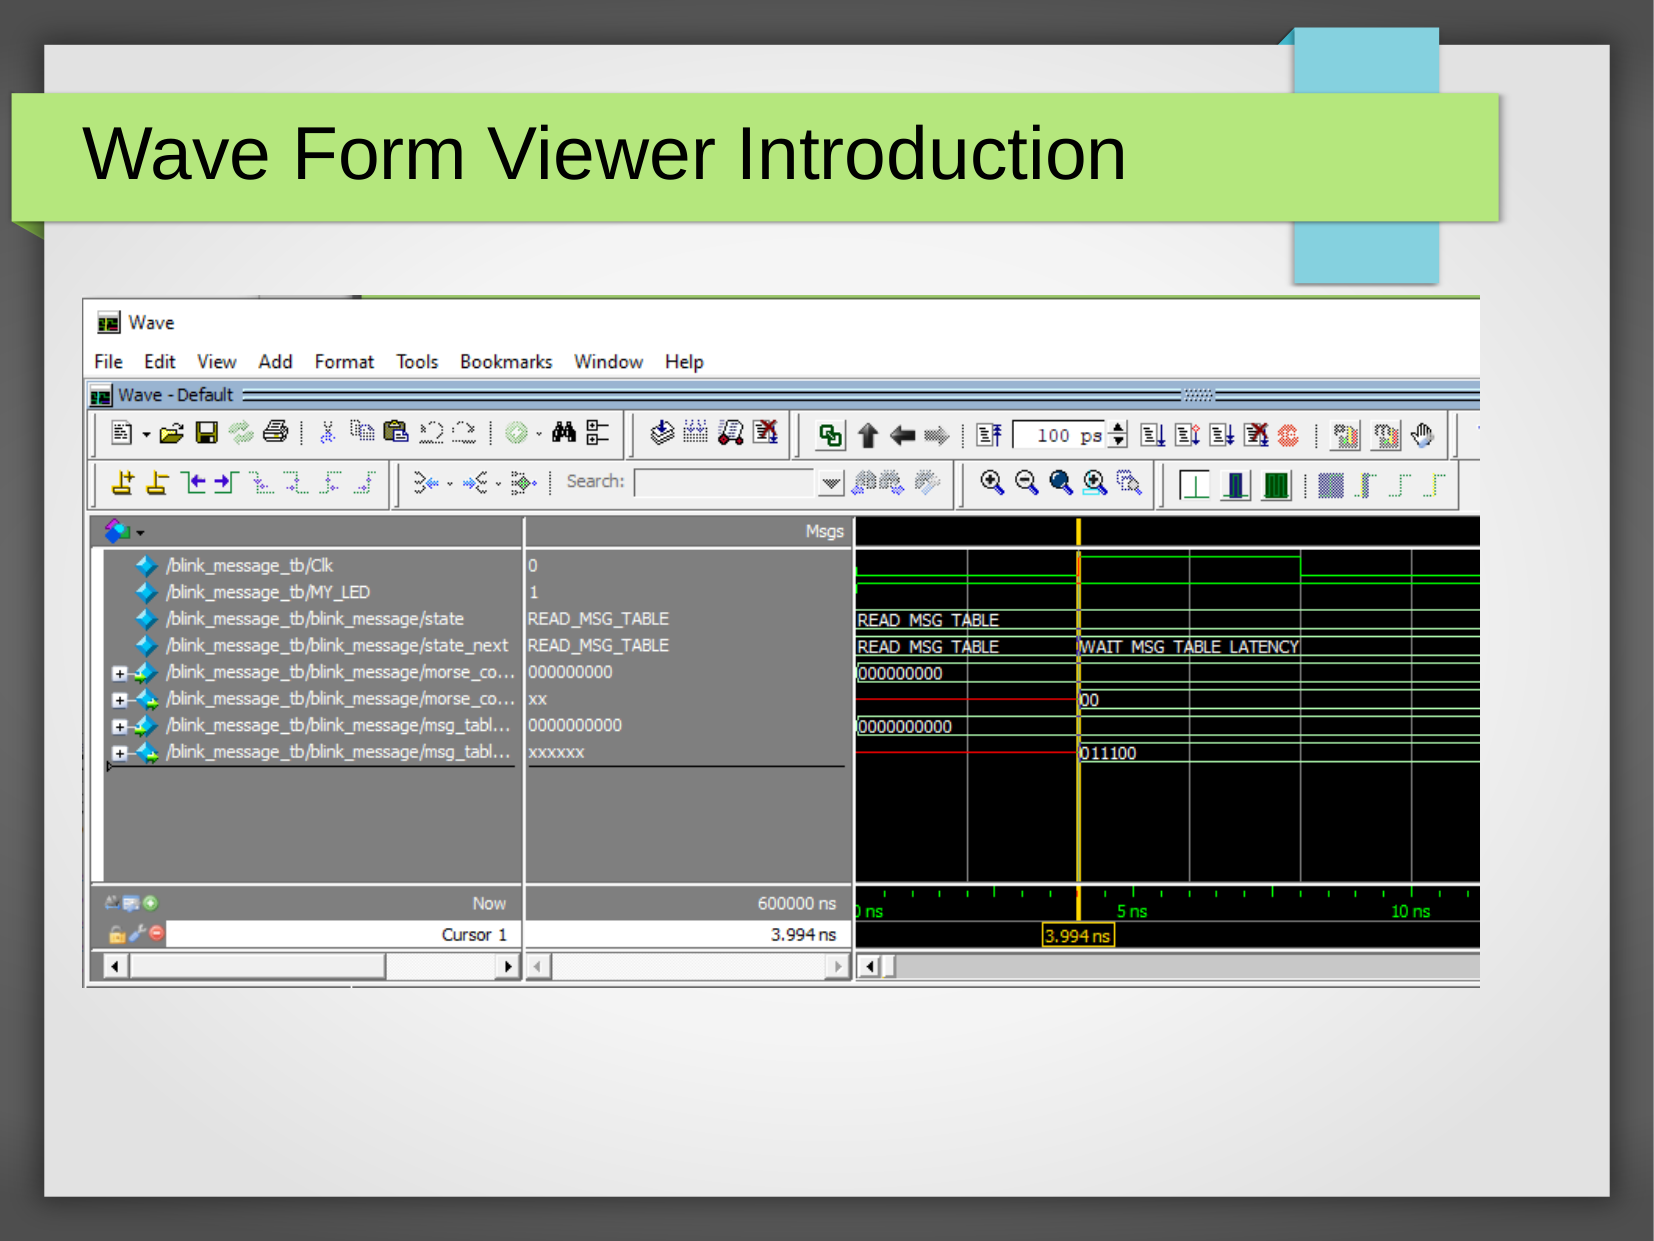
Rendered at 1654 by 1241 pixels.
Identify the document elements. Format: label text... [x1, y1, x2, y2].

title Wave Form Viewer Introduction [82, 94, 1264, 213]
picture [0, 0, 1654, 1241]
